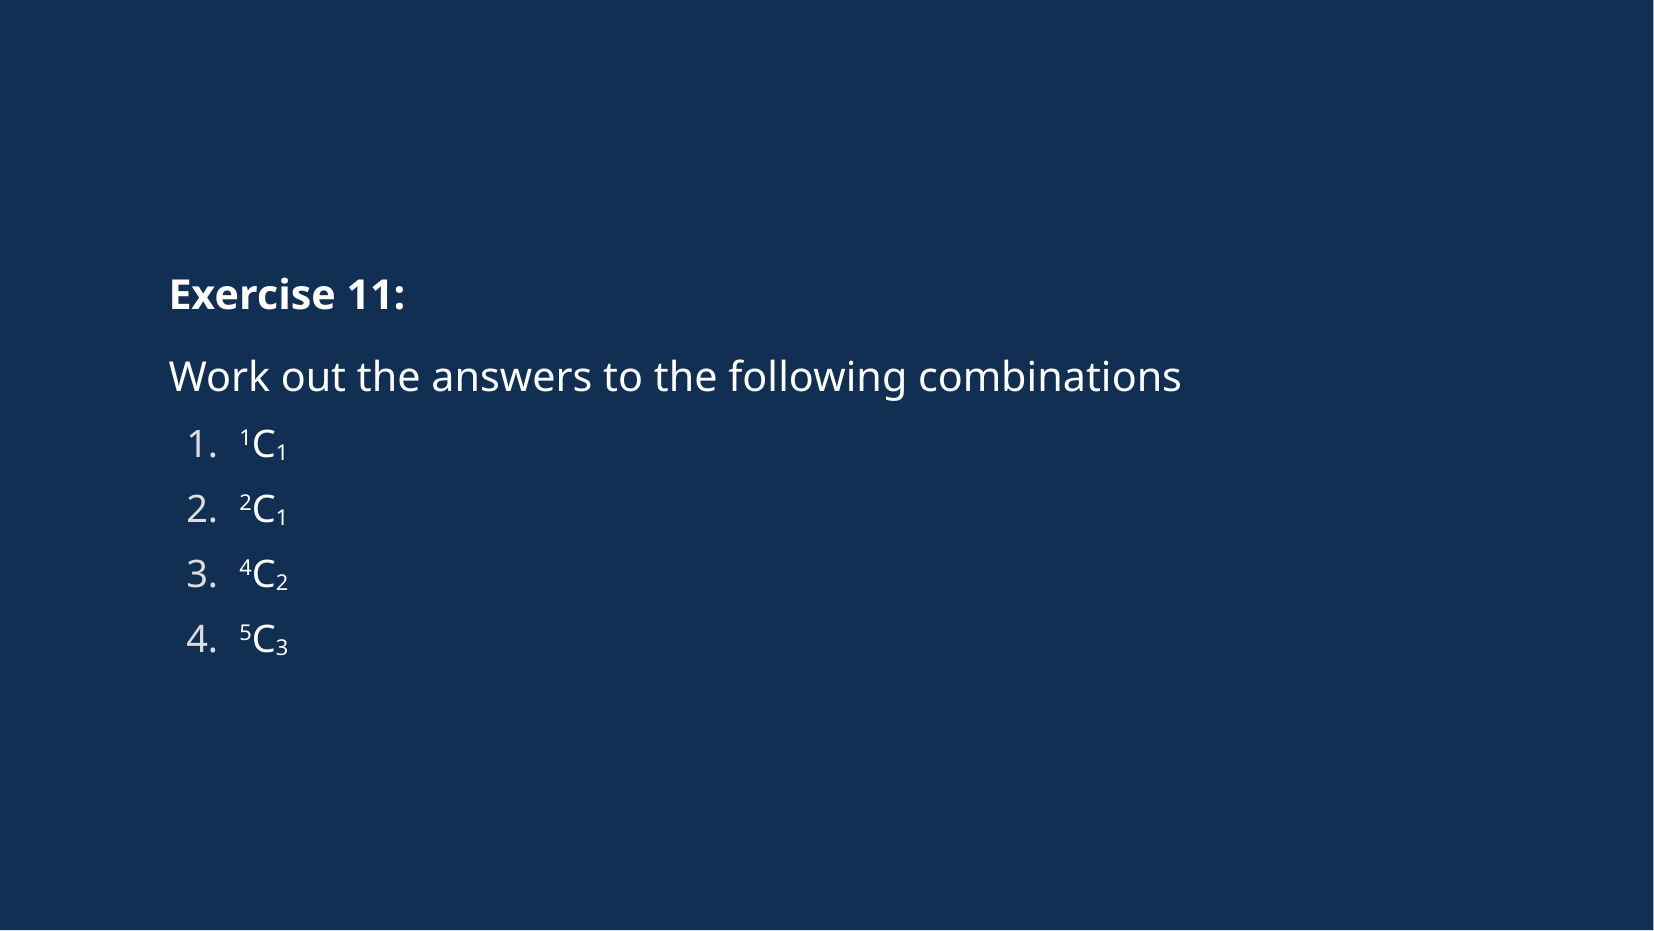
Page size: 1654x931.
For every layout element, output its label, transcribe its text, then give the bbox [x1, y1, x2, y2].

list Exercise 11: Work out the answers to the following combinations 1C1 2C1 4C2 5C3 [97, 268, 1563, 806]
